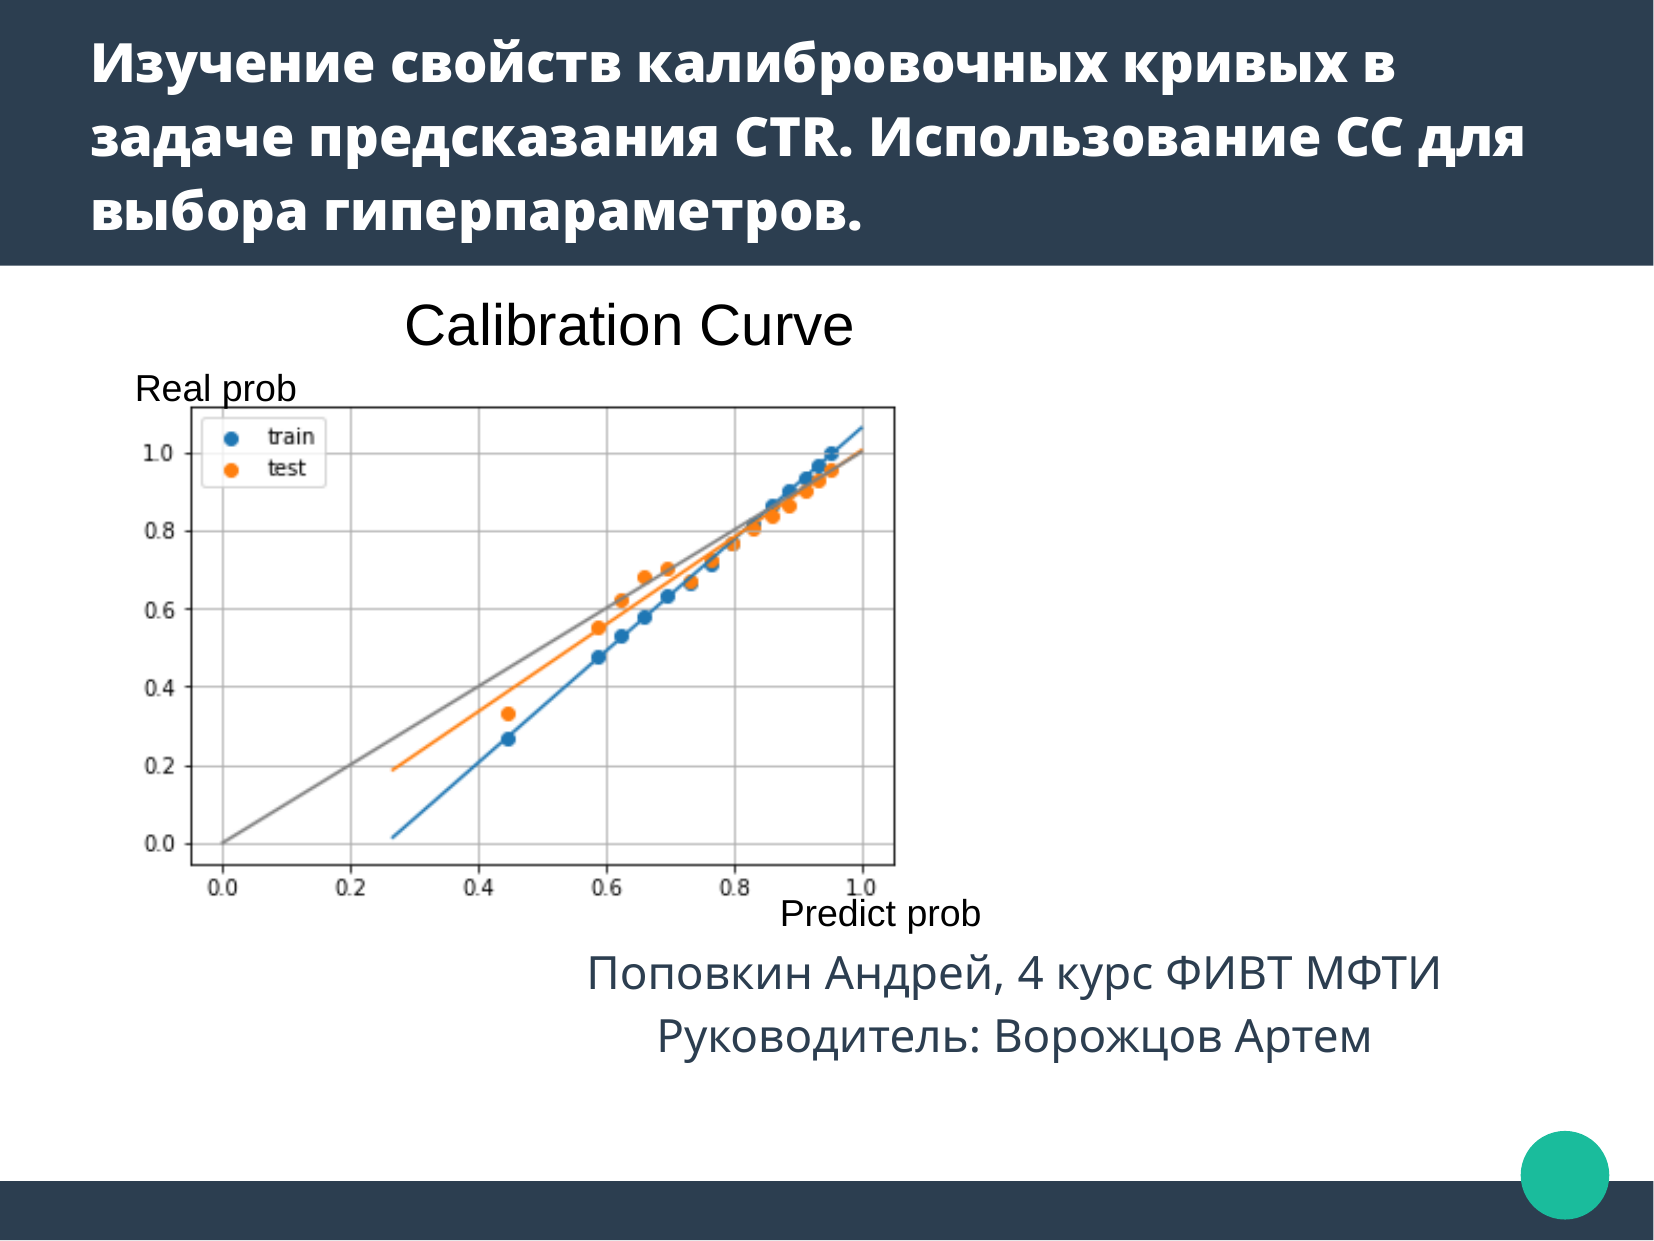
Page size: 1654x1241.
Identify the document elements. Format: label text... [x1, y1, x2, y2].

subtitle Поповкин Андрей, 4 курс ФИВТ МФТИ Руководитель: Ворожцов Артем [435, 810, 1595, 1197]
text_box [585, 810, 615, 881]
text_box Real prob [120, 360, 312, 417]
title Изучение свойств калибровочных кривых в задаче предсказания CTR. Использование CC для выбора гиперпараметров. [90, 30, 1561, 241]
picture [128, 386, 916, 916]
text_box Calibration Curve [390, 285, 889, 372]
text_box Predict prob [765, 885, 997, 942]
